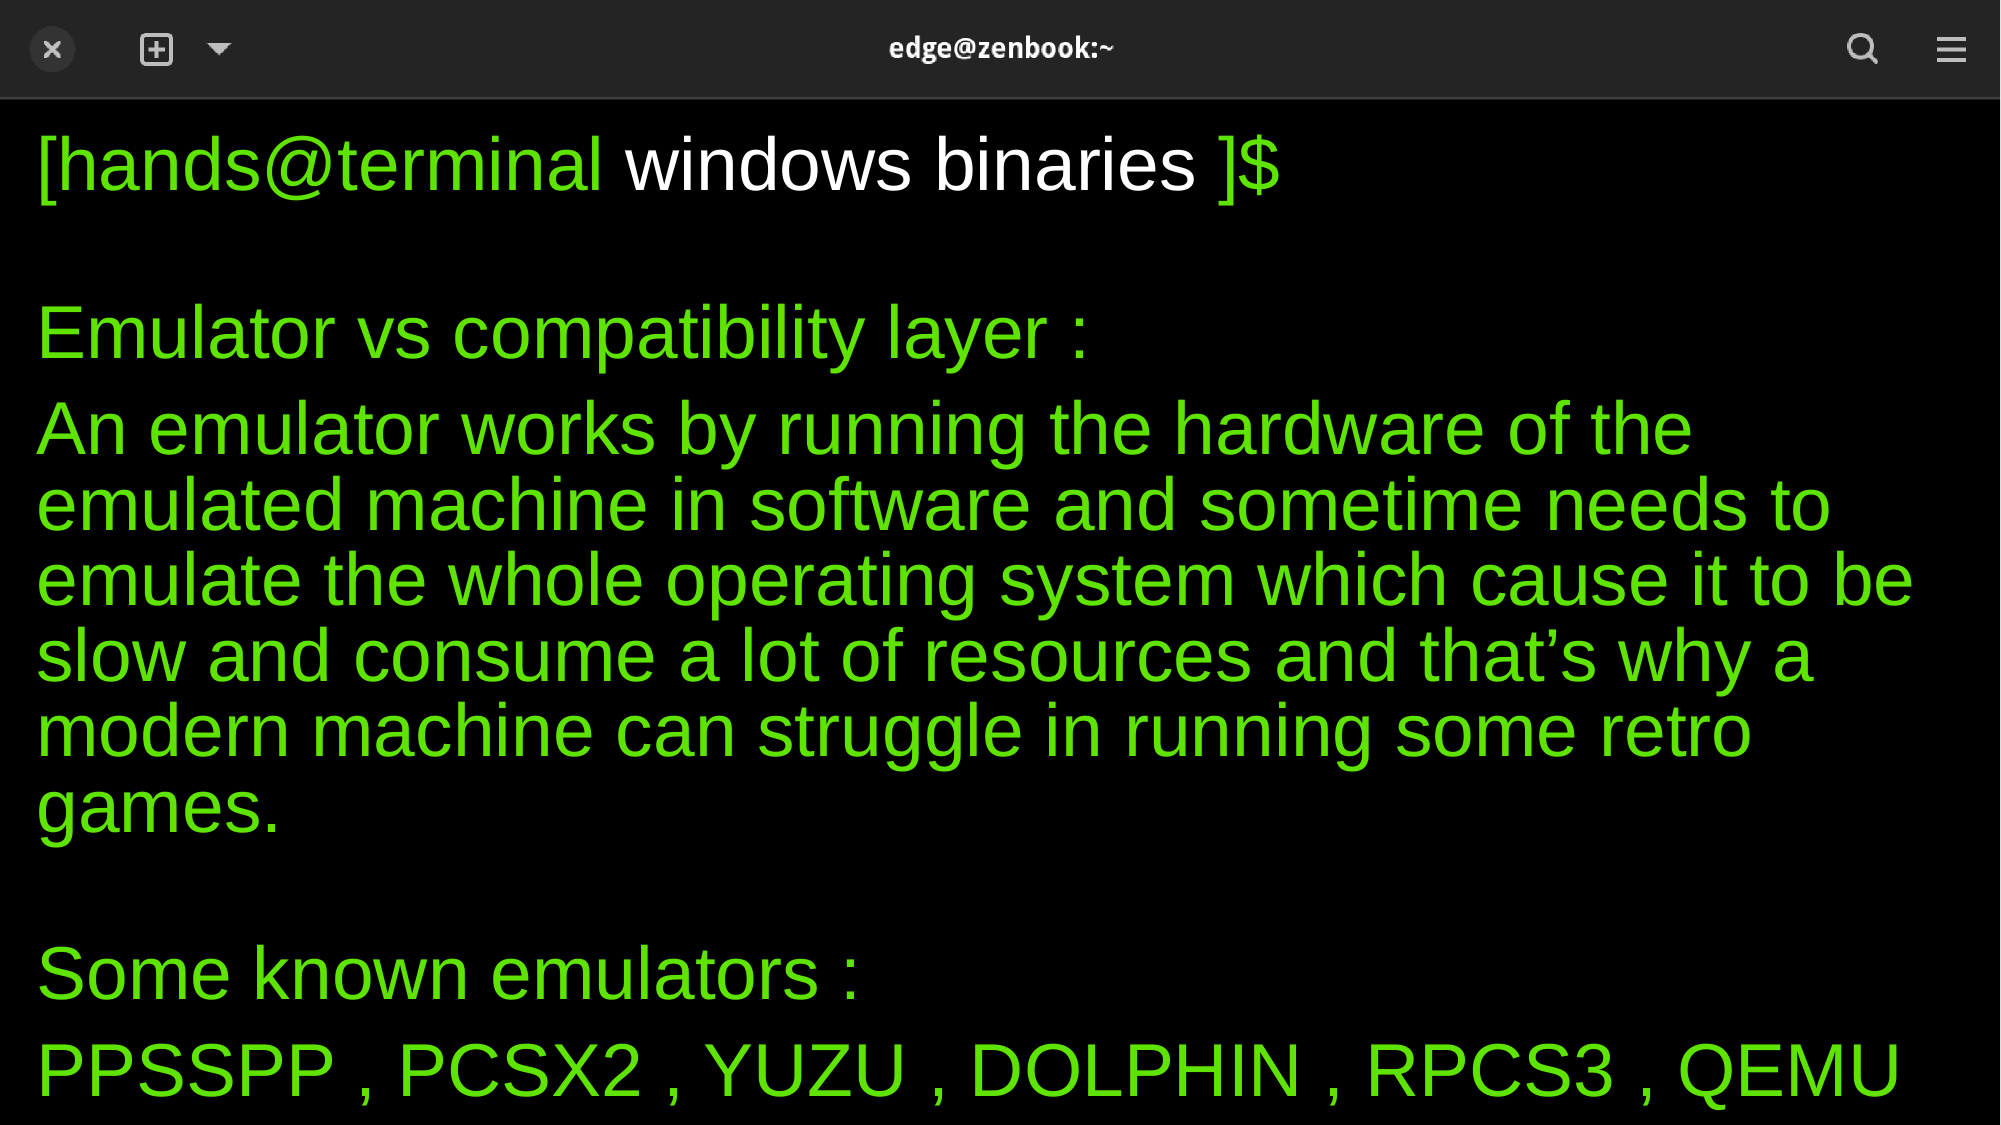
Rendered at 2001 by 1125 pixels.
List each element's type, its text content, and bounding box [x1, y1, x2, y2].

subtitle [hands@terminal windows binaries ]$ Emulator vs compatibility layer : An emulator works by running the hardware of the emulated machine in software and sometime needs to emulate the whole operating system which cause it to be slow and consume a lot of resources and that’s why a modern machine can struggle in running some retro games. Some known emulators : PPSSPP , PCSX2 , YUZU , DOLPHIN , RPCS3 , QEMU [21, 122, 1980, 1108]
picture [0, 0, 2001, 1125]
